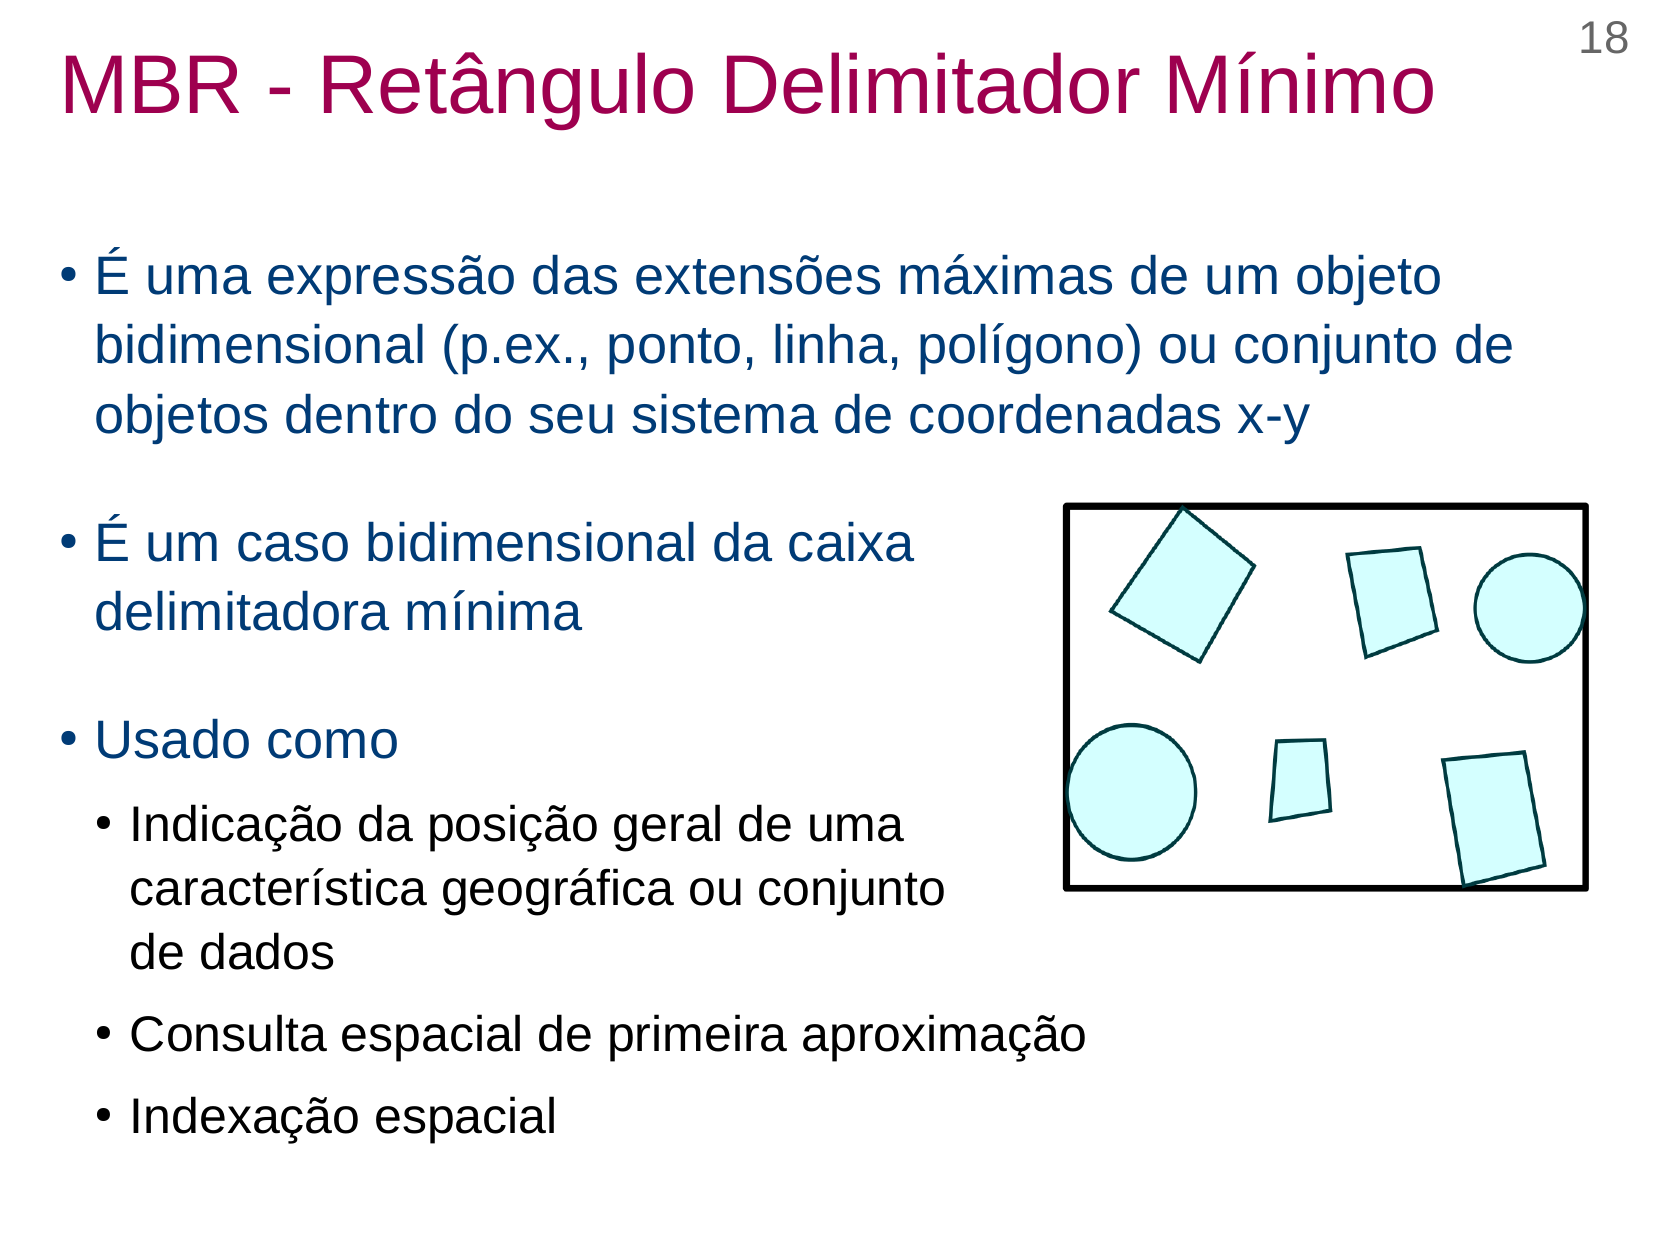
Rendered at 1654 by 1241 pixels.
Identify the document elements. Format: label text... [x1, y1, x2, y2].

title MBR - Retângulo Delimitador Mínimo [59, 29, 1595, 148]
list É uma expressão das extensões máximas de um objeto bidimensional (p.ex., ponto, linha, polígono) ou conjunto de objetos dentro do seu sistema de coordenadas x-y É um caso bidimensional da caixa delimitadora mínima Usado como Indicação da posição geral de uma característica geográfica ou conjunto de dados Consulta espacial de primeira aproximação Indexação espacial [59, 236, 1595, 1211]
picture [1062, 502, 1589, 892]
